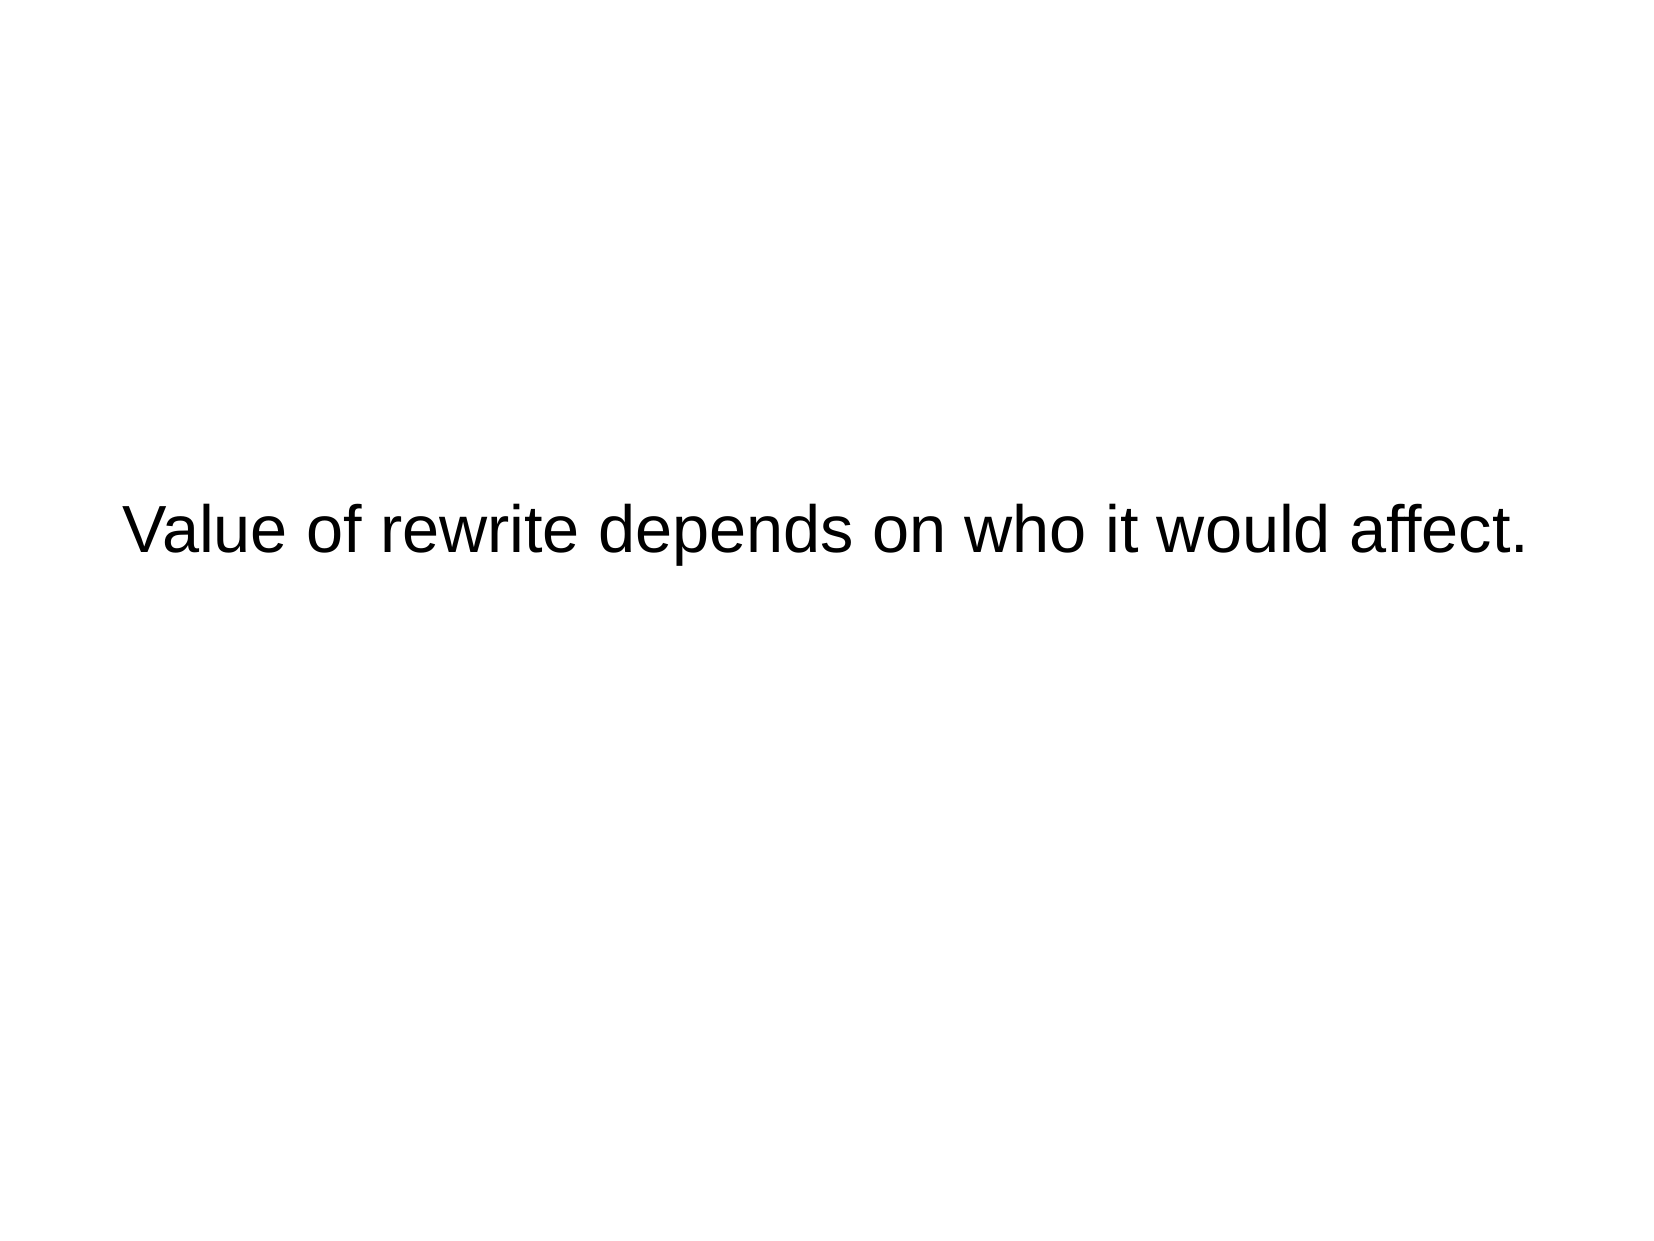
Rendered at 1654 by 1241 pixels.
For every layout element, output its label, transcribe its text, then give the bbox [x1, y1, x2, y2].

subtitle Value of rewrite depends on who it would affect. [82, 49, 1571, 1010]
